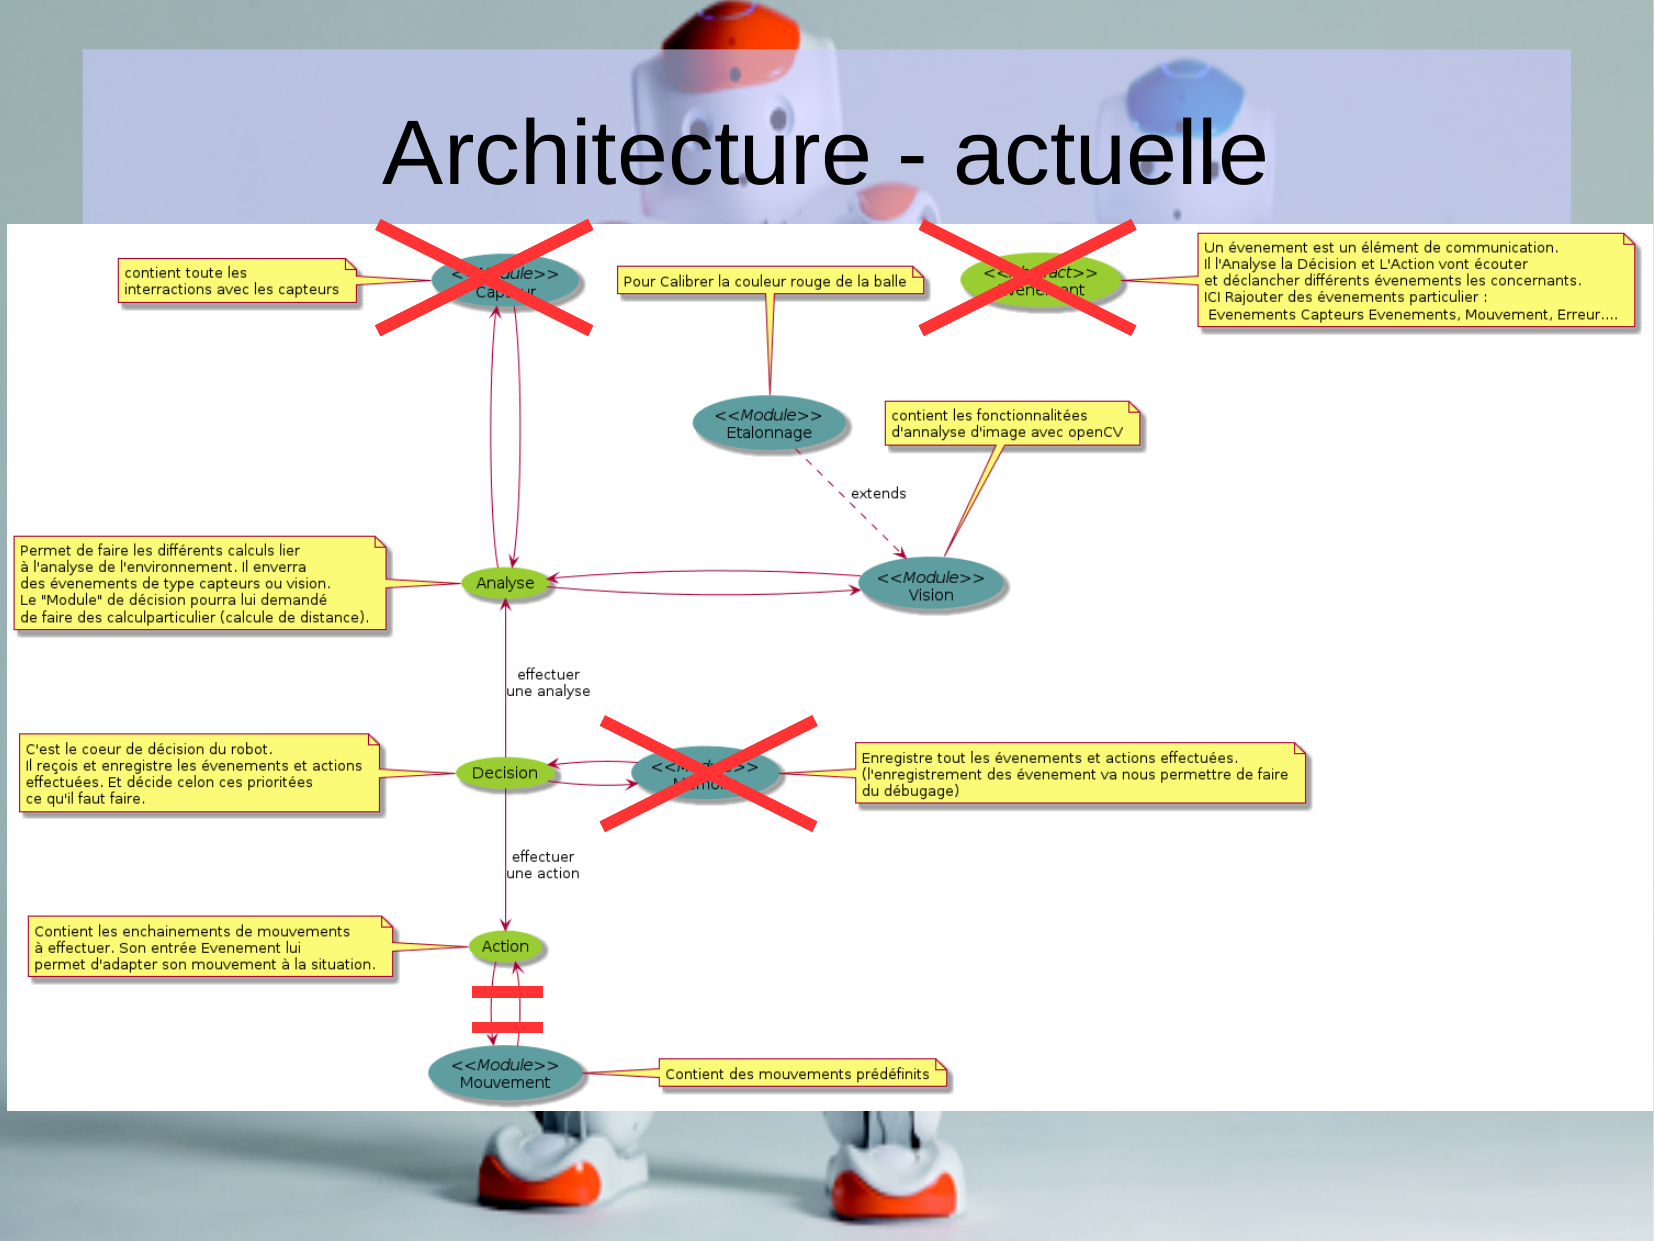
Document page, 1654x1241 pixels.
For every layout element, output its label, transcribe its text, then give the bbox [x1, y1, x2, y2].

picture [0, 0, 1654, 1241]
title Architecture - actuelle [82, 49, 1571, 224]
